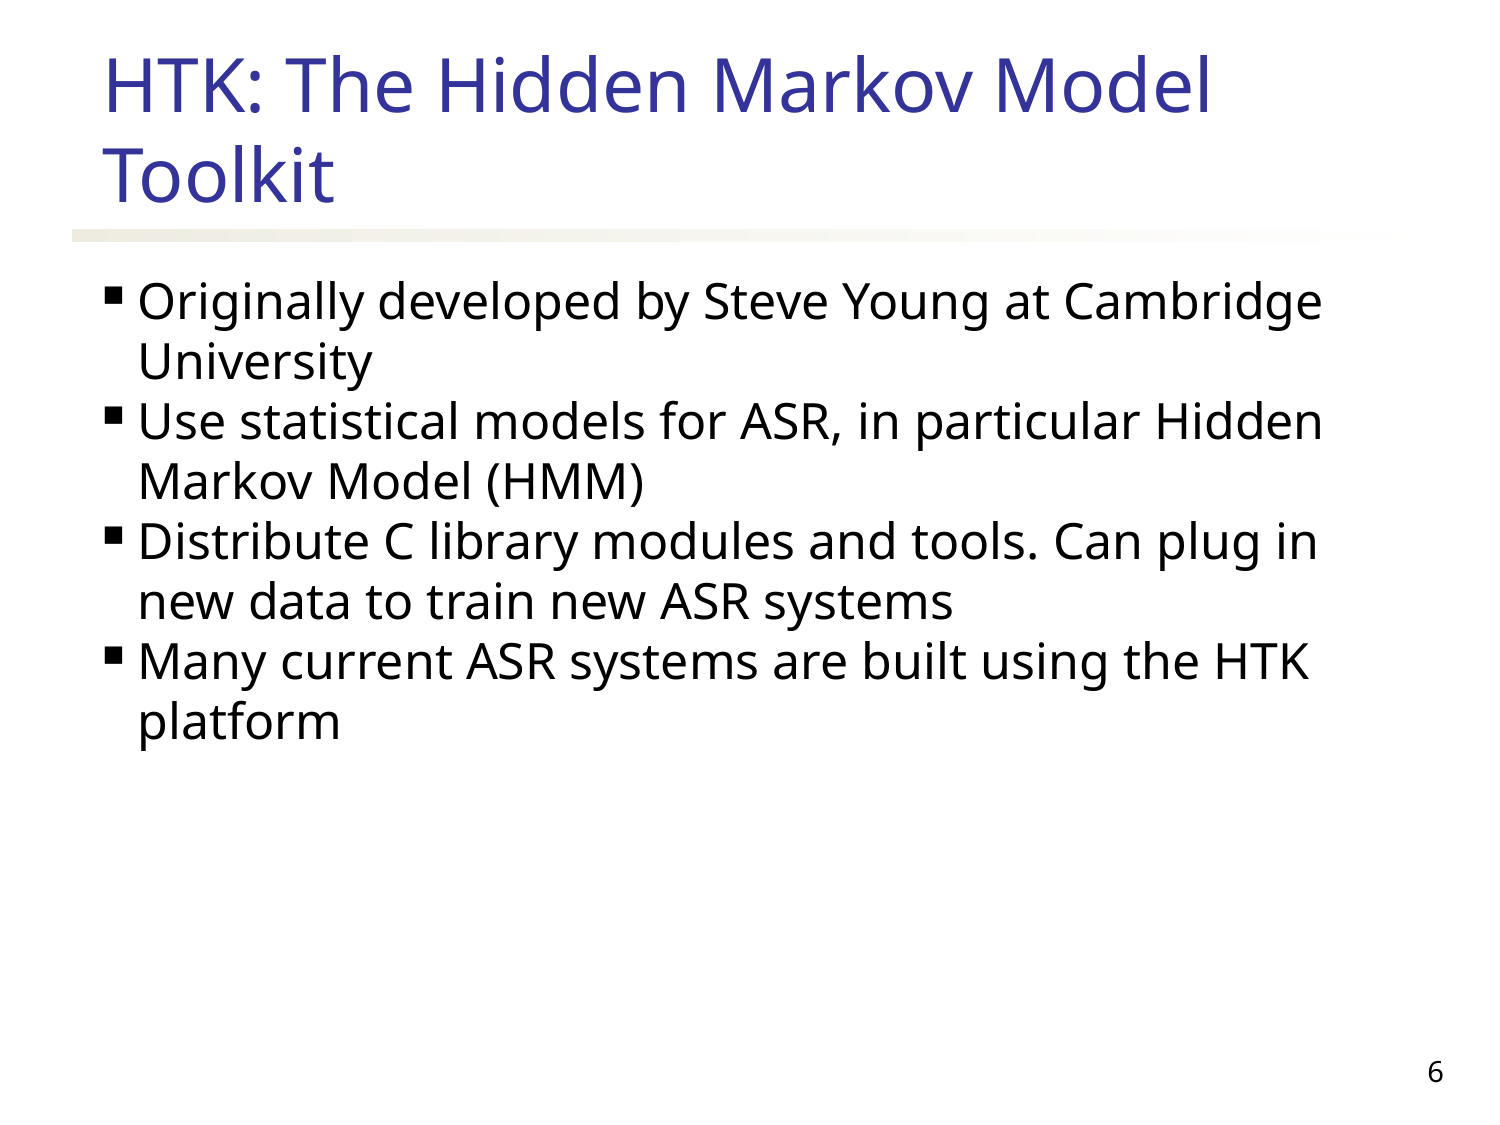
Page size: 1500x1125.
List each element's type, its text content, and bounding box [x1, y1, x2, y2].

text_box HTK: The Hidden Markov Model Toolkit [87, 37, 1304, 225]
text_box <number> [1412, 1025, 1475, 1100]
text_box Originally developed by Steve Young at Cambridge University Use statistical models for ASR, in particular Hidden Markov Model (HMM) Distribute C library modules and tools. Can plug in new data to train new ASR systems Many current ASR systems are built using the HTK platform [87, 262, 1363, 1063]
